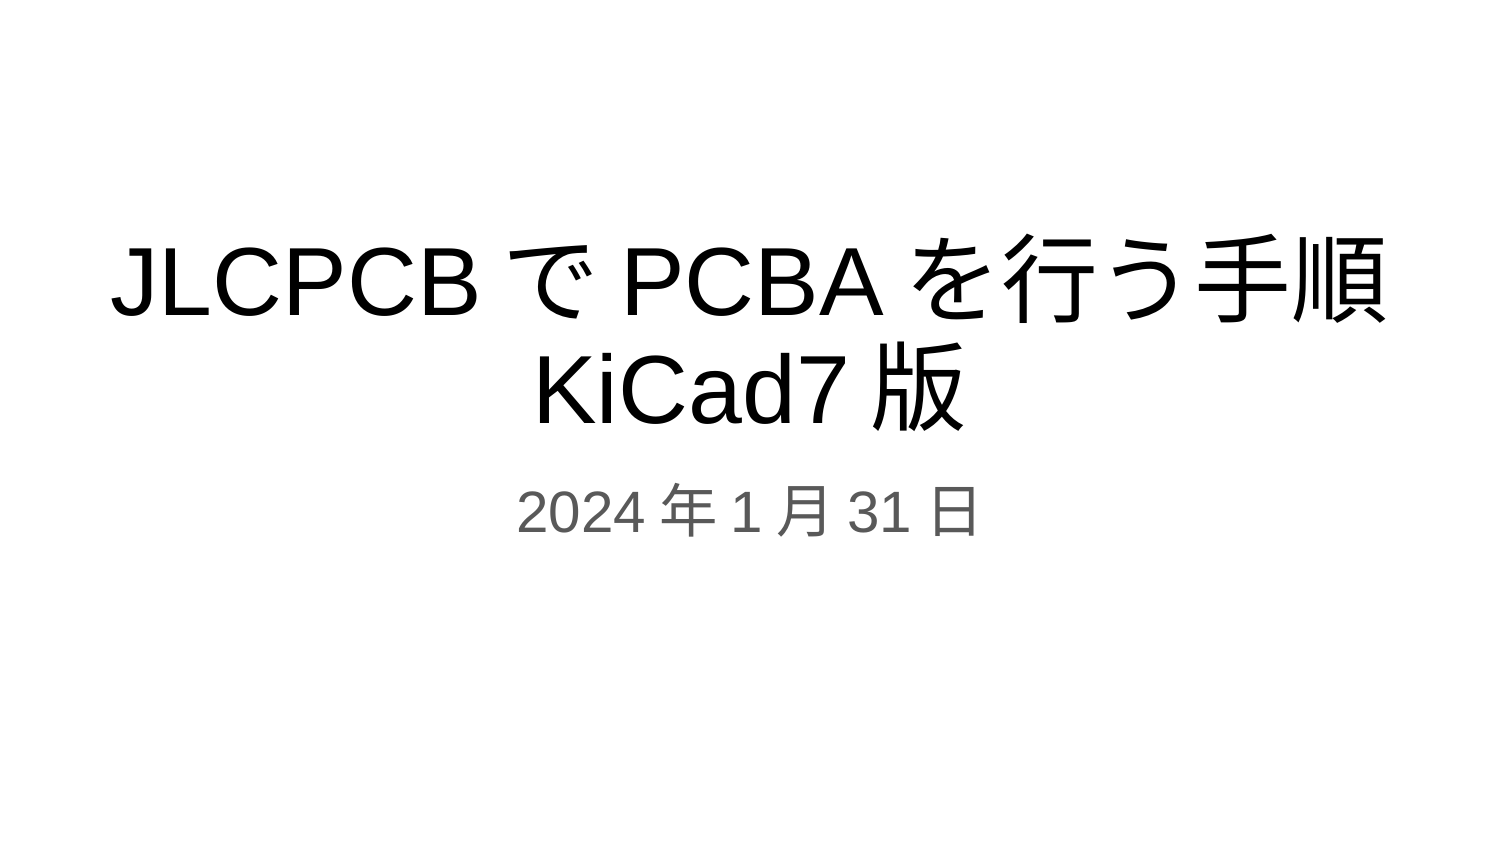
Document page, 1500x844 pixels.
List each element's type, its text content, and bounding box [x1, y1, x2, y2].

subtitle 2024年1月31日 [51, 464, 1449, 595]
title JLCPCBでPCBAを行う手順 KiCad7版 [51, 122, 1449, 459]
